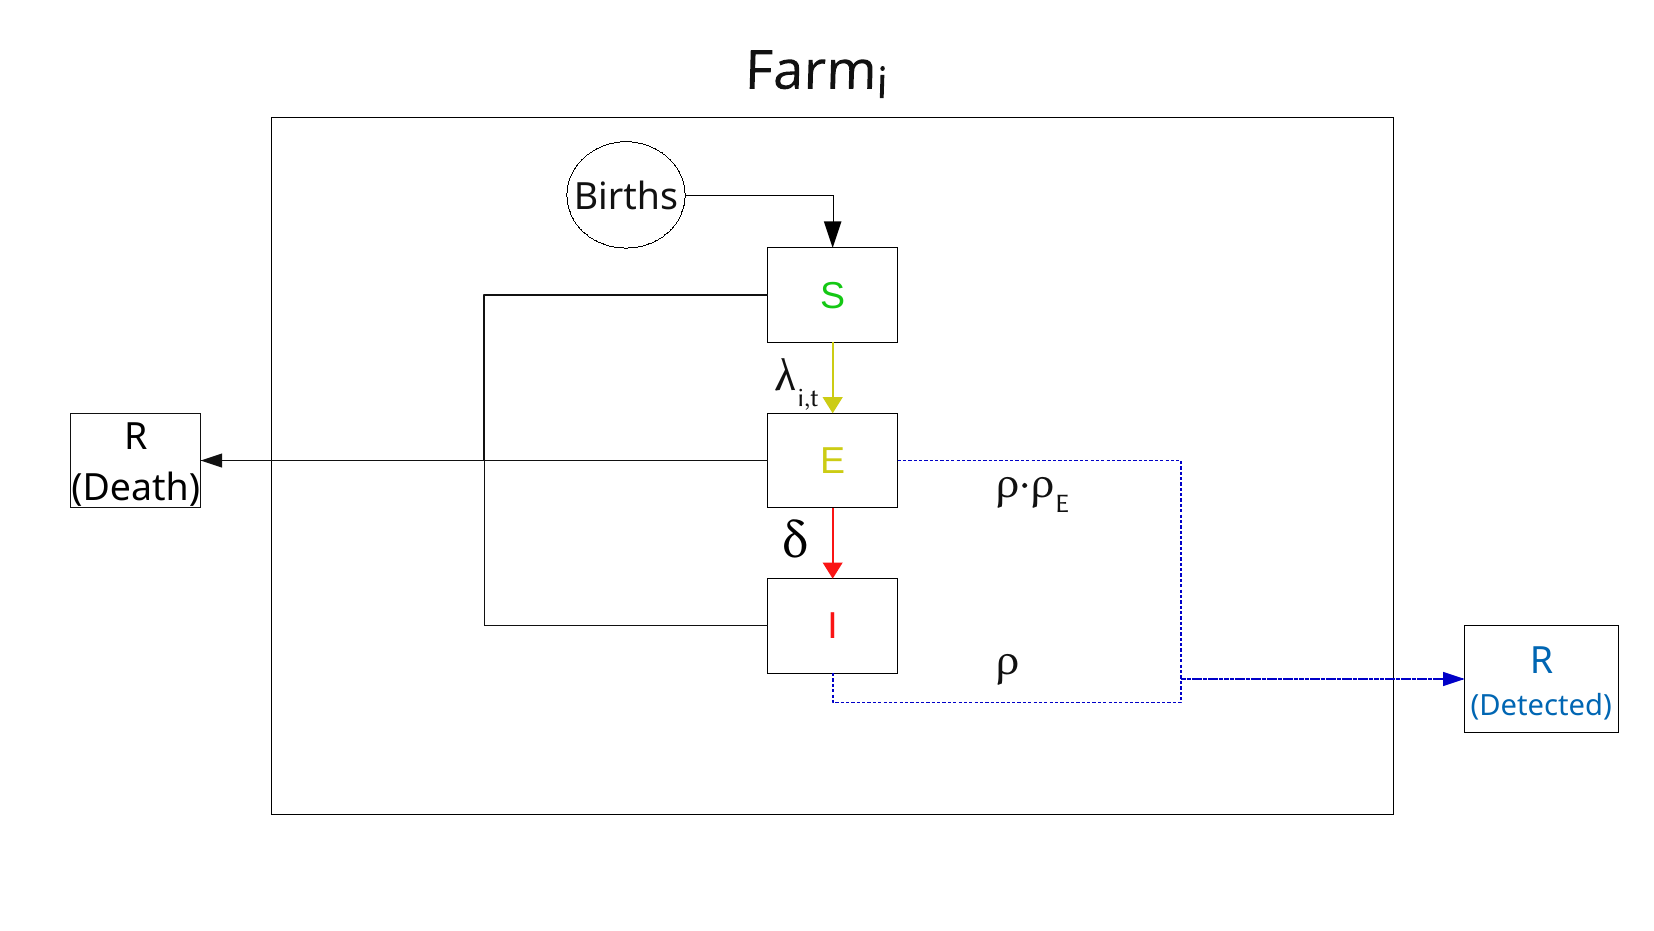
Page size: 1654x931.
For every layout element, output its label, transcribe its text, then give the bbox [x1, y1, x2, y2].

text_box Births [566, 141, 686, 249]
text_box ρ [980, 625, 1052, 716]
text_box Farmi [696, 35, 937, 107]
text_box [485, 296, 767, 460]
text_box I [767, 578, 898, 674]
text_box [271, 117, 1394, 815]
text_box δ [767, 502, 827, 605]
text_box [827, 508, 832, 562]
text_box E [767, 413, 898, 508]
text_box ρ·ρE [980, 448, 1123, 553]
text_box R (Death) [70, 413, 201, 508]
text_box [485, 461, 767, 625]
text_box R (Detected) [1464, 625, 1619, 733]
text_box λi,t [760, 342, 839, 483]
text_box S [767, 247, 898, 343]
